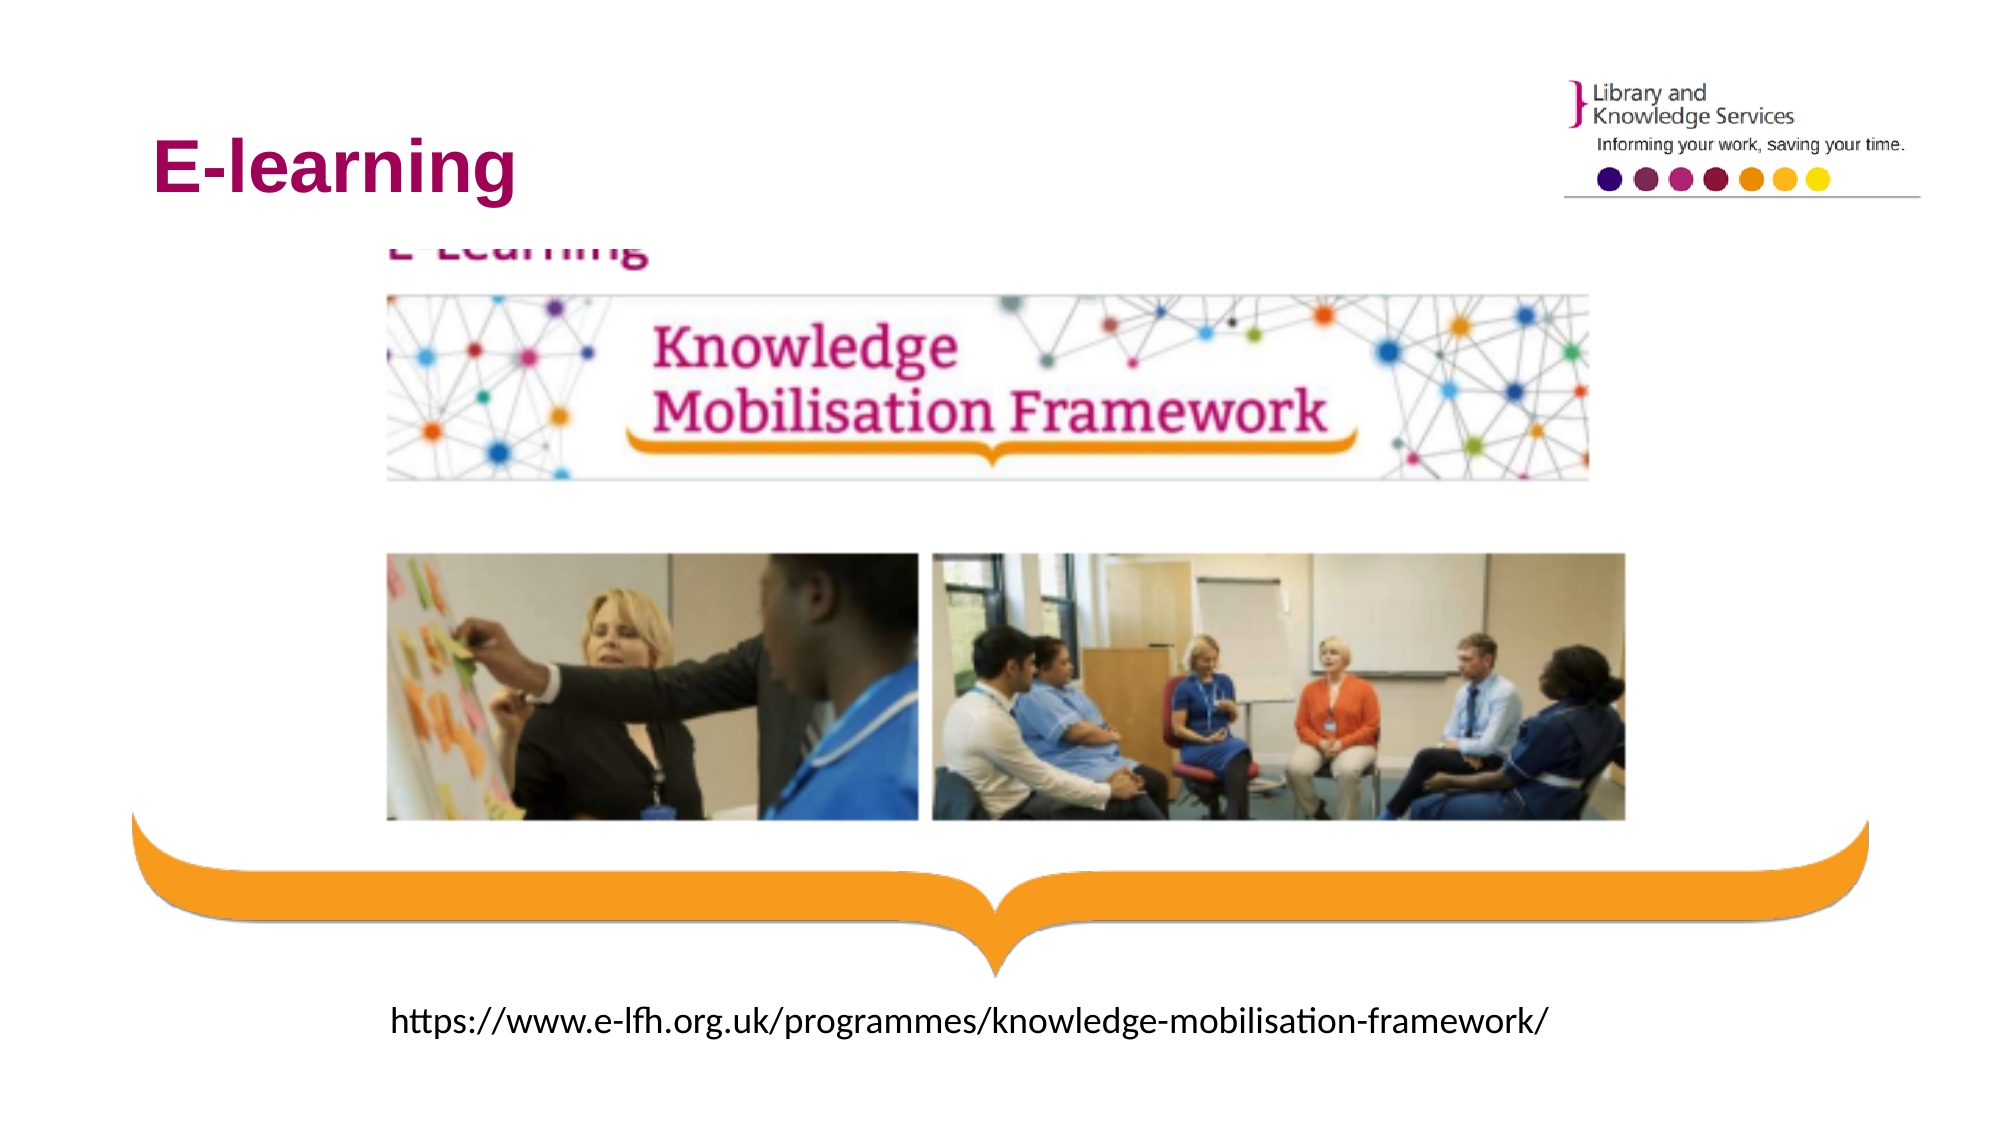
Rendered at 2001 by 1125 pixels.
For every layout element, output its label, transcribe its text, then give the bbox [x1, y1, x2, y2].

text_box https://www.e-lfh.org.uk/programmes/knowledge-mobilisation-framework/ [375, 988, 1868, 1049]
title E-learning [137, 59, 1863, 278]
picture [132, 249, 1868, 974]
picture [1564, 76, 1923, 196]
